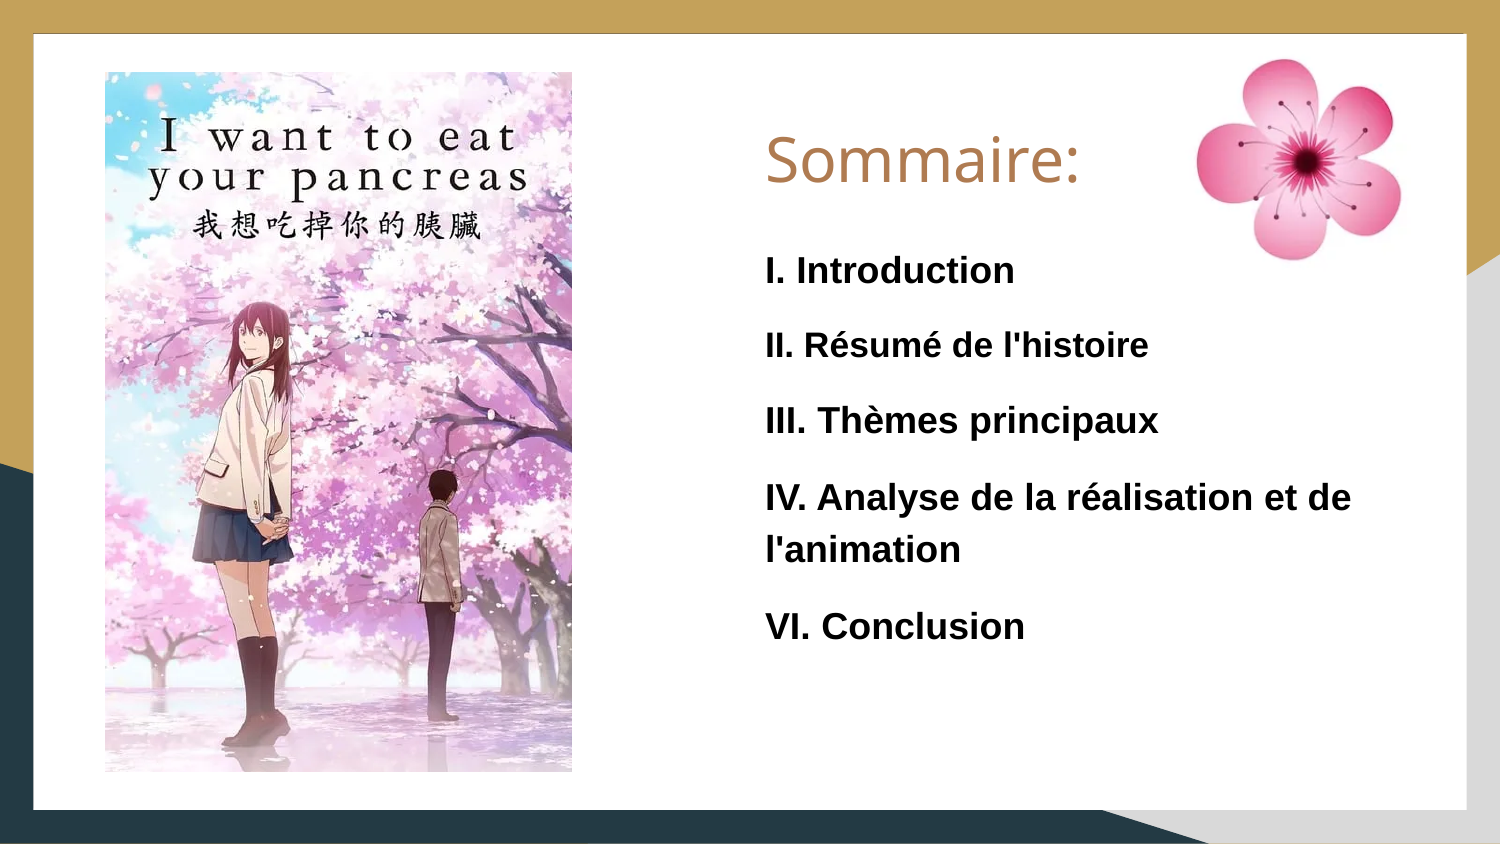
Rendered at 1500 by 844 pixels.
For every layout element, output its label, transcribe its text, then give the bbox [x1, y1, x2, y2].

title Sommaire: [750, 105, 1429, 224]
list I. Introduction II. Résumé de l'histoire III. Thèmes principaux IV. Analyse de la réalisation et de l'animation VI. Conclusion [750, 224, 1429, 750]
picture [1175, 46, 1433, 273]
picture [105, 72, 572, 772]
